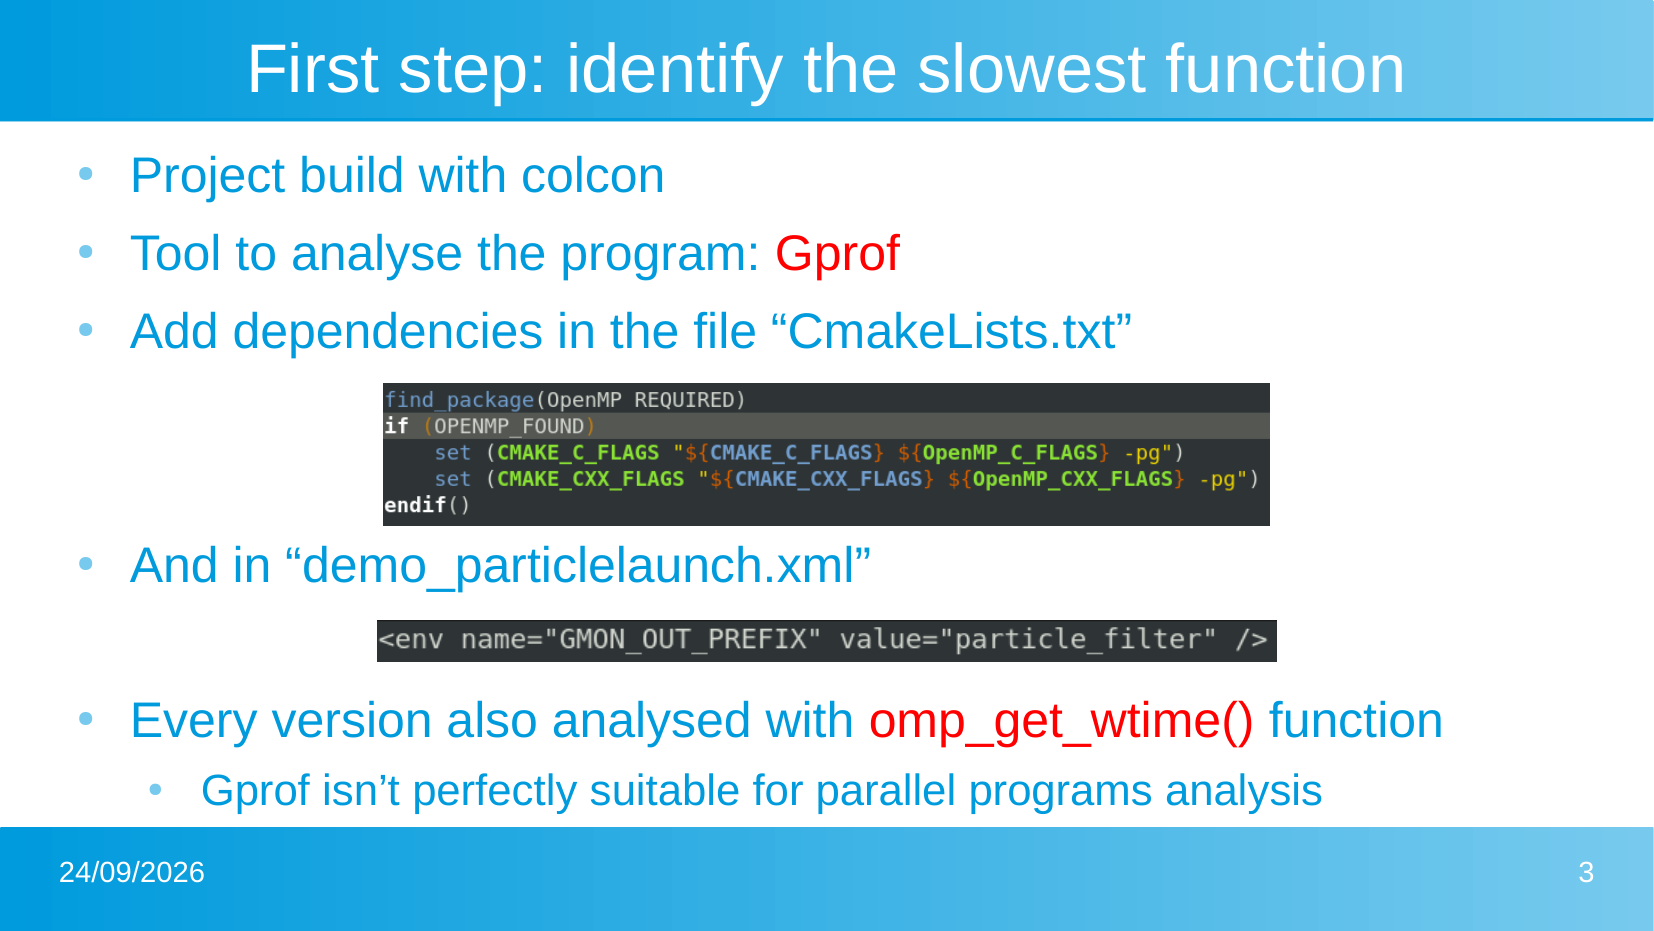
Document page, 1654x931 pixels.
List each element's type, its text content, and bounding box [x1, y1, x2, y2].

list Project build with colcon Tool to analyse the program: Gprof Add dependencies in the file “CmakeLists.txt” And in “demo_particlelaunch.xml” Every version also analysed with omp_get_wtime() function Gprof isn’t perfectly suitable for parallel programs analysis [59, 147, 1565, 827]
title First step: identify the slowest function [59, 29, 1595, 108]
picture [383, 383, 1270, 527]
picture [377, 620, 1277, 662]
